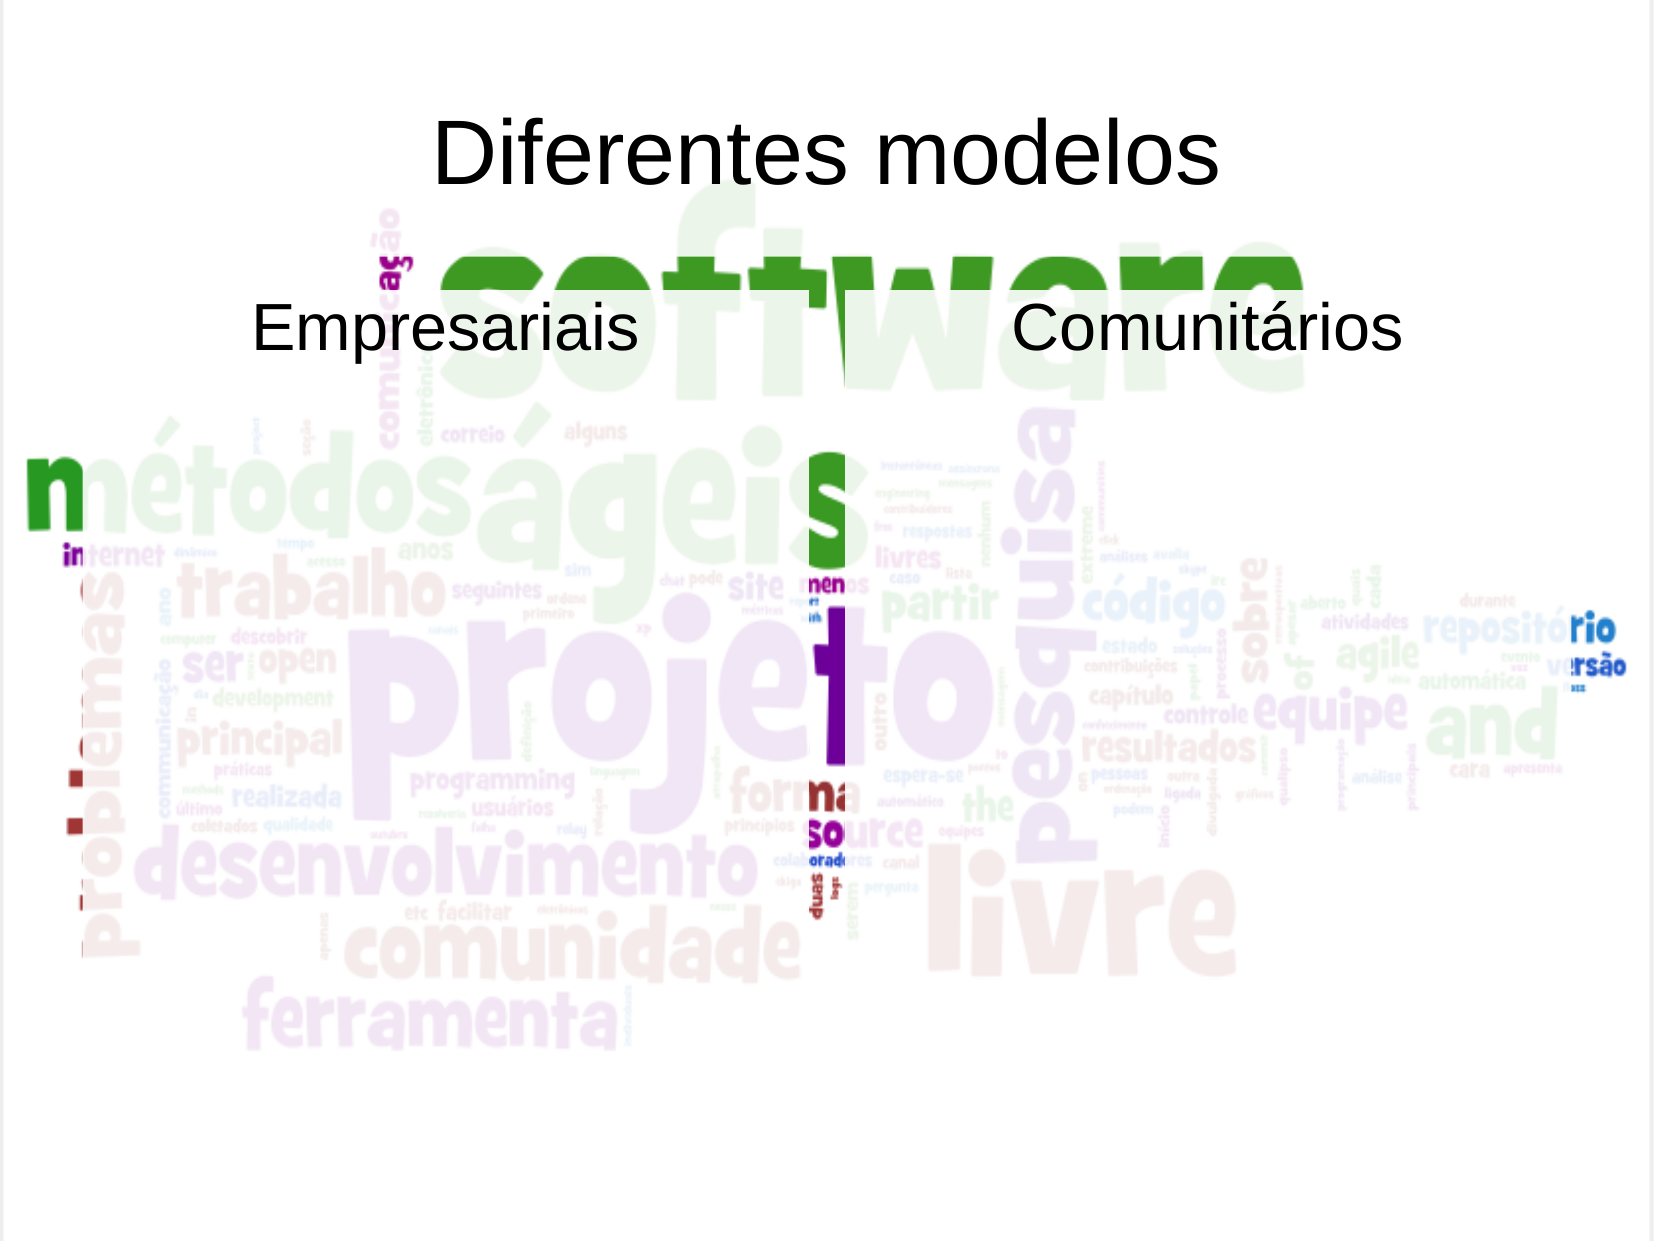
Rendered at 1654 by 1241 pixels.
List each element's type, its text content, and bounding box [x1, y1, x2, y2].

list Empresariais [82, 290, 809, 1109]
picture [0, 0, 1654, 1241]
list Comunitários [845, 290, 1572, 1094]
title Diferentes modelos [82, 49, 1571, 257]
